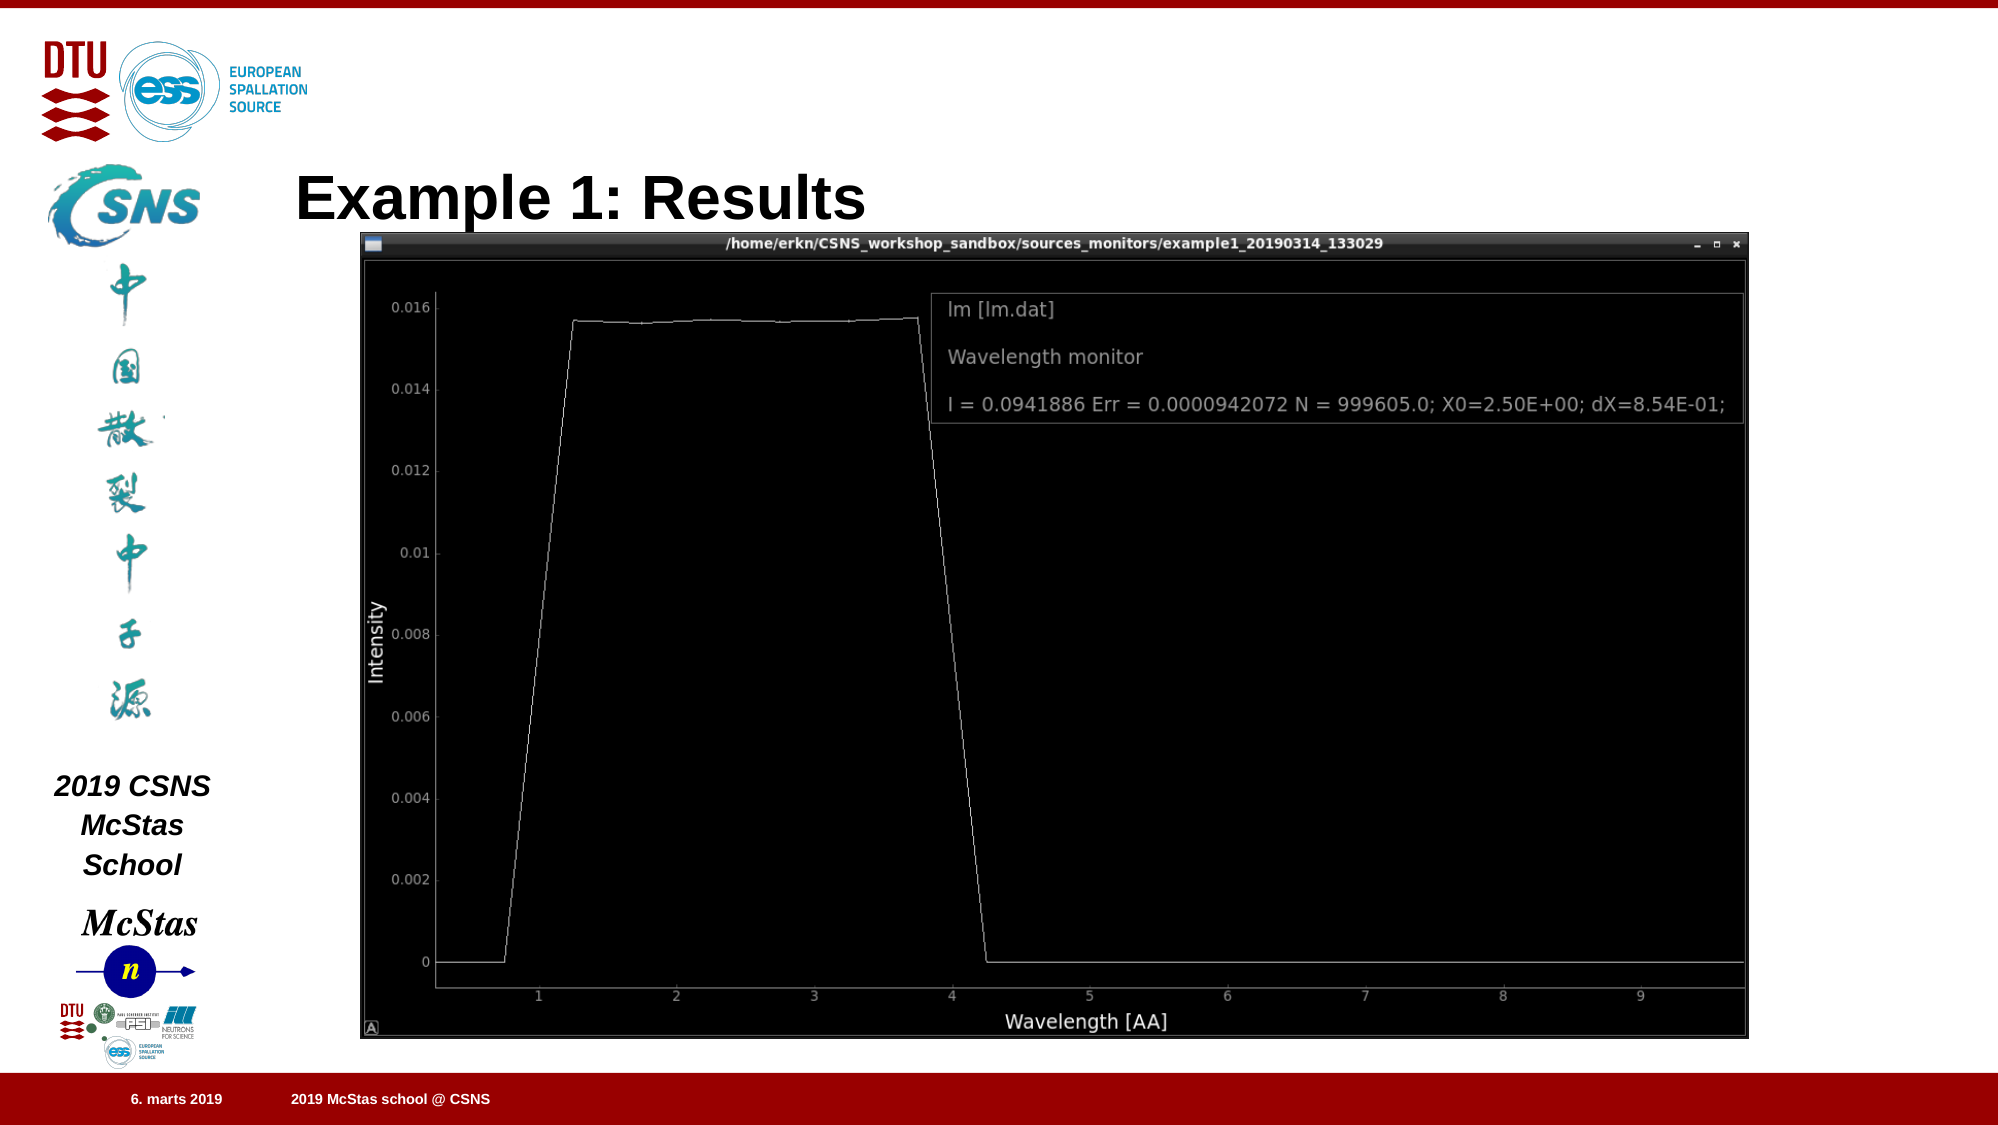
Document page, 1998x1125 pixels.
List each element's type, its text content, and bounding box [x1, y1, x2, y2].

picture [116, 1013, 160, 1030]
title Example 1: Results [295, 70, 1898, 233]
picture [119, 41, 307, 142]
picture [360, 232, 1749, 1039]
picture [86, 1003, 197, 1069]
picture [48, 162, 209, 744]
picture [59, 908, 213, 999]
